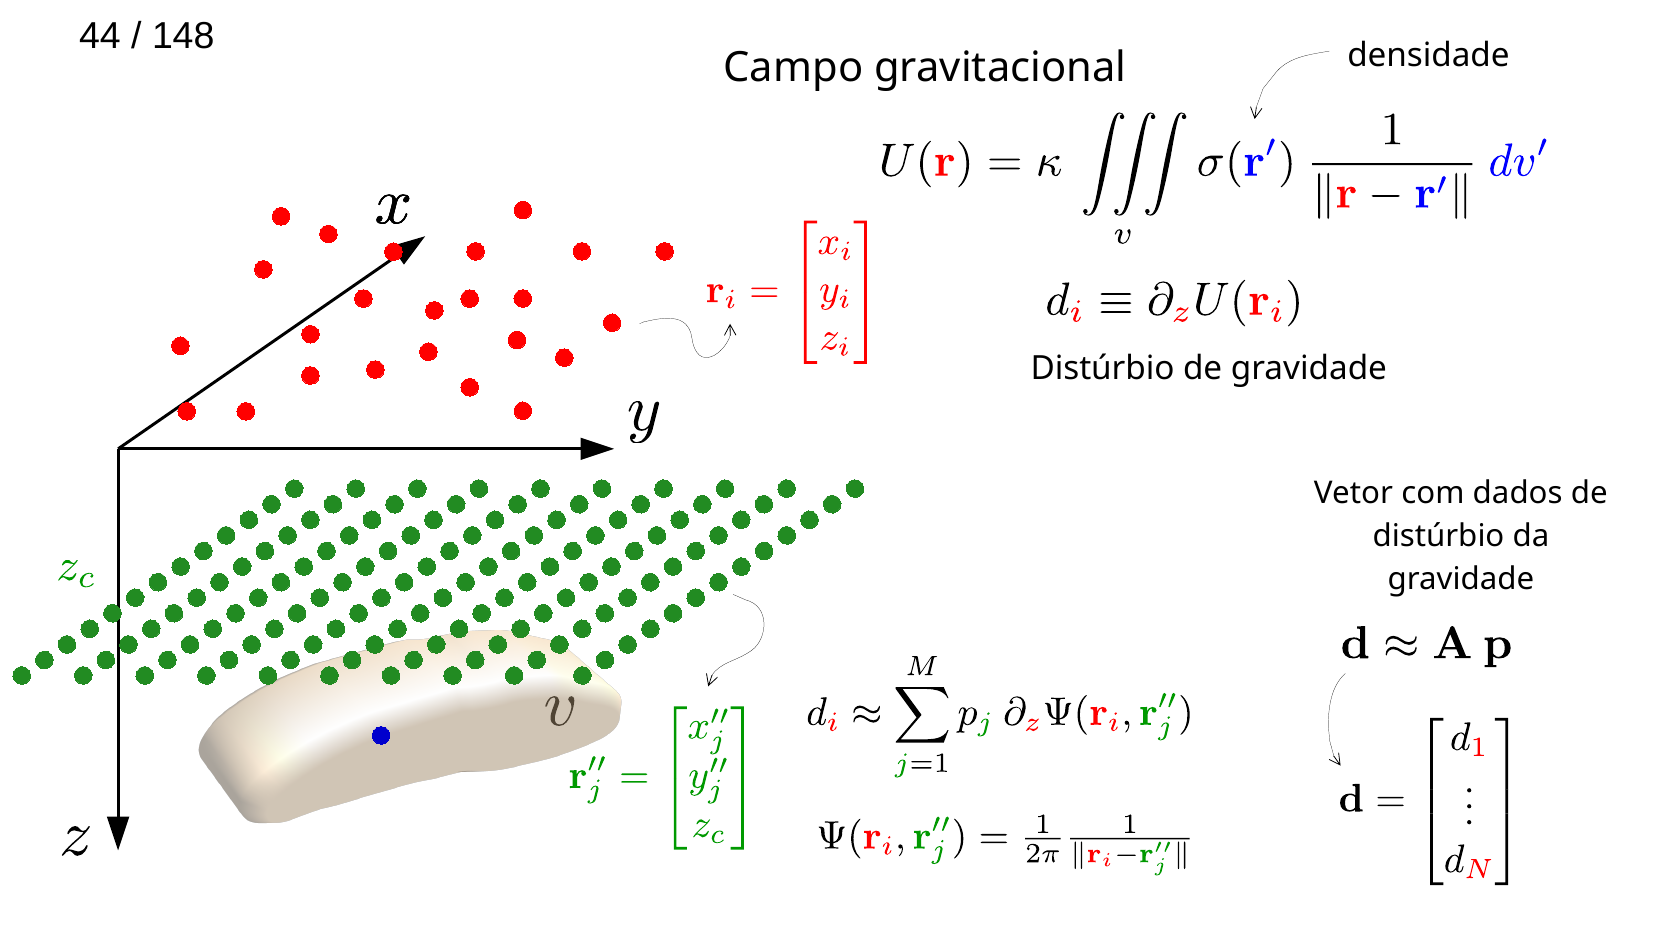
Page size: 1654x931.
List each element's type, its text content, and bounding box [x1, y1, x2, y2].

text_box [603, 313, 621, 332]
text_box [278, 526, 297, 545]
text_box [356, 557, 375, 576]
text_box [203, 619, 222, 638]
text_box [472, 604, 491, 623]
text_box [197, 666, 216, 685]
text_box [466, 242, 485, 261]
text_box [401, 526, 420, 545]
picture [59, 826, 93, 856]
text_box [573, 666, 592, 685]
text_box [648, 526, 666, 545]
text_box [240, 510, 258, 529]
text_box [349, 604, 368, 623]
text_box [320, 666, 339, 685]
text_box [531, 479, 550, 498]
text_box [242, 635, 261, 654]
picture [56, 560, 95, 588]
text_box [693, 495, 712, 514]
text_box [171, 557, 190, 576]
text_box [217, 526, 235, 545]
text_box [479, 557, 498, 576]
text_box [631, 495, 650, 514]
text_box [447, 495, 466, 514]
text_box [301, 510, 320, 529]
text_box [187, 588, 206, 607]
text_box [404, 651, 423, 669]
text_box [579, 573, 598, 592]
text_box [288, 604, 306, 623]
text_box [570, 495, 589, 514]
text_box [425, 301, 444, 320]
picture [806, 656, 1194, 778]
text_box [595, 604, 614, 623]
text_box [443, 666, 462, 685]
text_box [272, 207, 290, 226]
text_box [97, 651, 115, 669]
text_box [333, 573, 352, 592]
text_box [395, 573, 413, 592]
text_box [525, 526, 543, 545]
text_box [709, 573, 728, 592]
text_box Distúrbio de gravidade [1015, 336, 1380, 388]
text_box [210, 573, 229, 592]
picture [374, 194, 413, 224]
text_box [319, 225, 338, 243]
text_box [177, 402, 196, 421]
text_box [265, 619, 284, 638]
text_box [716, 479, 734, 498]
text_box [343, 651, 361, 669]
text_box [618, 588, 637, 607]
text_box [777, 479, 796, 498]
text_box [596, 651, 614, 669]
text_box [518, 573, 537, 592]
text_box [382, 666, 400, 685]
text_box [470, 479, 488, 498]
text_box [388, 619, 407, 638]
text_box [384, 242, 403, 261]
text_box [555, 348, 574, 367]
text_box [450, 619, 468, 638]
text_box [80, 619, 99, 638]
text_box [434, 588, 452, 607]
text_box [460, 378, 479, 397]
text_box [508, 331, 526, 349]
text_box [58, 635, 76, 654]
text_box [641, 573, 660, 592]
text_box [304, 635, 323, 654]
picture [704, 112, 1548, 366]
text_box [609, 510, 627, 529]
text_box [372, 588, 391, 607]
text_box [281, 651, 300, 669]
text_box [686, 588, 705, 607]
text_box [419, 342, 438, 361]
text_box [379, 542, 397, 560]
text_box [126, 588, 145, 607]
text_box [541, 557, 559, 576]
text_box [220, 651, 238, 669]
text_box [301, 366, 320, 385]
text_box [74, 666, 93, 685]
text_box [103, 604, 122, 623]
text_box [654, 479, 673, 498]
text_box [709, 526, 728, 545]
text_box [158, 651, 177, 669]
text_box [514, 201, 532, 219]
text_box [755, 542, 773, 560]
text_box [440, 542, 459, 560]
text_box [495, 588, 514, 607]
text_box <number> / 148 [0, 0, 240, 71]
text_box [366, 360, 385, 379]
text_box [408, 479, 427, 498]
text_box [602, 557, 621, 576]
text_box [593, 479, 611, 498]
text_box [625, 542, 644, 560]
text_box [417, 557, 436, 576]
text_box [119, 635, 138, 654]
text_box [463, 526, 482, 545]
text_box [249, 588, 268, 607]
text_box [527, 651, 546, 669]
text_box [149, 573, 167, 592]
text_box [254, 260, 273, 279]
text_box [35, 651, 54, 669]
text_box [534, 604, 553, 623]
text_box [236, 402, 255, 421]
text_box [354, 289, 373, 308]
text_box [259, 666, 277, 685]
text_box [488, 635, 507, 654]
text_box [424, 510, 443, 529]
text_box [294, 557, 313, 576]
text_box [586, 526, 605, 545]
text_box [365, 635, 384, 654]
text_box [327, 619, 345, 638]
text_box [301, 325, 320, 344]
text_box [664, 557, 682, 576]
text_box [486, 510, 504, 529]
text_box [823, 495, 842, 514]
text_box [411, 604, 430, 623]
text_box [502, 542, 520, 560]
text_box [340, 526, 359, 545]
text_box [460, 289, 479, 308]
text_box [573, 619, 592, 638]
text_box [547, 510, 566, 529]
text_box [12, 666, 31, 685]
text_box [171, 336, 190, 355]
text_box Vetor com dados de distúrbio da gravidade [1299, 462, 1630, 582]
text_box densidade [1332, 23, 1521, 76]
text_box [272, 573, 290, 592]
text_box [670, 510, 689, 529]
text_box [511, 619, 530, 638]
text_box Campo gravitacional [708, 29, 1112, 91]
text_box [664, 604, 682, 623]
text_box [135, 666, 154, 685]
picture [566, 704, 759, 852]
text_box [181, 635, 199, 654]
text_box [557, 588, 575, 607]
text_box [755, 495, 773, 514]
text_box [508, 495, 527, 514]
text_box [226, 604, 245, 623]
text_box [456, 573, 475, 592]
text_box [573, 242, 591, 261]
text_box [466, 651, 485, 669]
text_box [641, 619, 660, 638]
text_box [514, 401, 532, 420]
text_box [194, 542, 213, 560]
text_box [800, 510, 819, 529]
text_box [550, 635, 569, 654]
text_box [513, 289, 532, 308]
text_box [262, 495, 281, 514]
text_box [505, 666, 523, 685]
text_box [324, 495, 342, 514]
picture [1043, 278, 1306, 329]
text_box [618, 635, 637, 654]
text_box [427, 635, 446, 654]
text_box [363, 510, 381, 529]
text_box [310, 588, 329, 607]
text_box [563, 542, 582, 560]
text_box [165, 604, 183, 623]
text_box [285, 479, 304, 498]
text_box [142, 619, 161, 638]
text_box [846, 479, 864, 498]
picture [1340, 626, 1513, 668]
text_box [256, 542, 274, 560]
picture [626, 401, 662, 443]
text_box [686, 542, 705, 560]
text_box [233, 557, 252, 576]
text_box [732, 557, 751, 576]
text_box [346, 479, 365, 498]
text_box [317, 542, 336, 560]
picture [1337, 716, 1523, 887]
text_box [732, 510, 751, 529]
picture [816, 814, 1190, 876]
text_box [372, 726, 390, 745]
text_box [655, 242, 674, 261]
text_box [777, 526, 796, 545]
text_box [385, 495, 404, 514]
